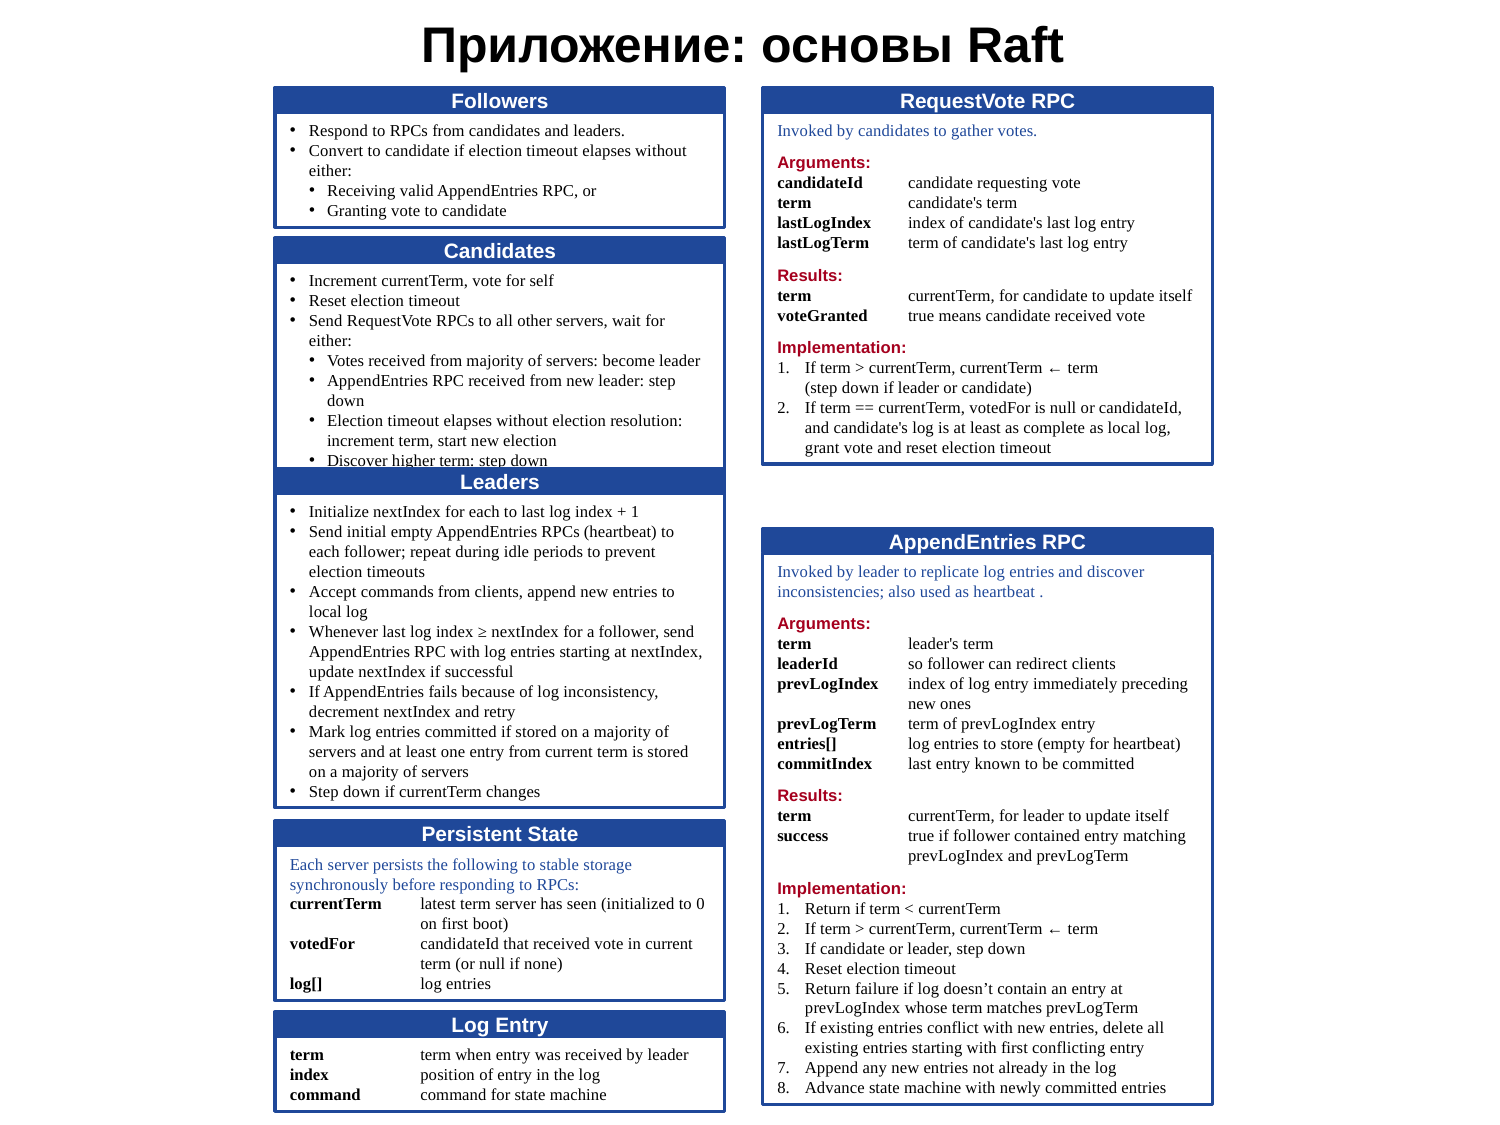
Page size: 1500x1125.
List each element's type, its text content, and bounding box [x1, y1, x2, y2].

text_box Followers [274, 87, 725, 113]
text_box Respond to RPCs from candidates and leaders. Convert to candidate if election timeout elapses without either: Receiving valid AppendEntries RPC, or Granting vote to candidate [274, 113, 725, 228]
text_box AppendEntries RPC [762, 529, 1213, 553]
text_box term term when entry was received by leader index position of entry in the log command command for state machine [274, 1037, 725, 1112]
text_box Each server persists the following to stable storage synchronously before responding to RPCs: currentTerm latest term server has seen (initialized to 0 on first boot) votedFor candidateId that received vote in current term (or null if none) log[] log entries [274, 846, 725, 1001]
text_box Initialize nextIndex for each to last log index + 1 Send initial empty AppendEntries RPCs (heartbeat) to each follower; repeat during idle periods to prevent election timeouts Accept commands from clients, append new entries to local log Whenever last log index ≥ nextIndex for a follower, send AppendEntries RPC with log entries starting at nextIndex, update nextIndex if successful If AppendEntries fails because of log inconsistency, decrement nextIndex and retry Mark log entries committed if stored on a majority of servers and at least one entry from current term is stored on a majority of servers Step down if currentTerm changes [274, 494, 725, 808]
text_box Leaders [274, 468, 725, 494]
text_box Invoked by leader to replicate log entries and discover inconsistencies; also used as heartbeat . Arguments: term leader's term leaderId so follower can redirect clients prevLogIndex index of log entry immediately preceding new ones prevLogTerm term of prevLogIndex entry entries[] log entries to store (empty for heartbeat) commitIndex last entry known to be committed Results: term currentTerm, for leader to update itself success true if follower contained entry matching prevLogIndex and prevLogTerm Implementation: Return if term < currentTerm If term > currentTerm, currentTerm ← term If candidate or leader, step down Reset election timeout Return failure if log doesn’t contain an entry at prevLogIndex whose term matches prevLogTerm If existing entries conflict with new entries, delete all existing entries starting with first conflicting entry Append any new entries not already in the log Advance state machine with newly committed entries [762, 553, 1213, 1105]
text_box Invoked by candidates to gather votes. Arguments: candidateId candidate requesting vote term candidate's term lastLogIndex index of candidate's last log entry lastLogTerm term of candidate's last log entry Results: term currentTerm, for candidate to update itself voteGranted true means candidate received vote Implementation: If term > currentTerm, currentTerm ← term (step down if leader or candidate) If term == currentTerm, votedFor is null or candidateId, and candidate's log is at least as complete as local log, grant vote and reset election timeout [762, 113, 1213, 464]
text_box RequestVote RPC [762, 87, 1213, 113]
text_box Candidates [274, 237, 725, 263]
text_box Приложение: основы Raft [406, 5, 1080, 80]
text_box Increment currentTerm, vote for self Reset election timeout Send RequestVote RPCs to all other servers, wait for either: Votes received from majority of servers: become leader AppendEntries RPC received from new leader: step down Election timeout elapses without election resolution: increment term, start new election Discover higher term: step down [274, 263, 725, 468]
text_box Log Entry [274, 1011, 725, 1037]
text_box Persistent State [274, 820, 725, 846]
